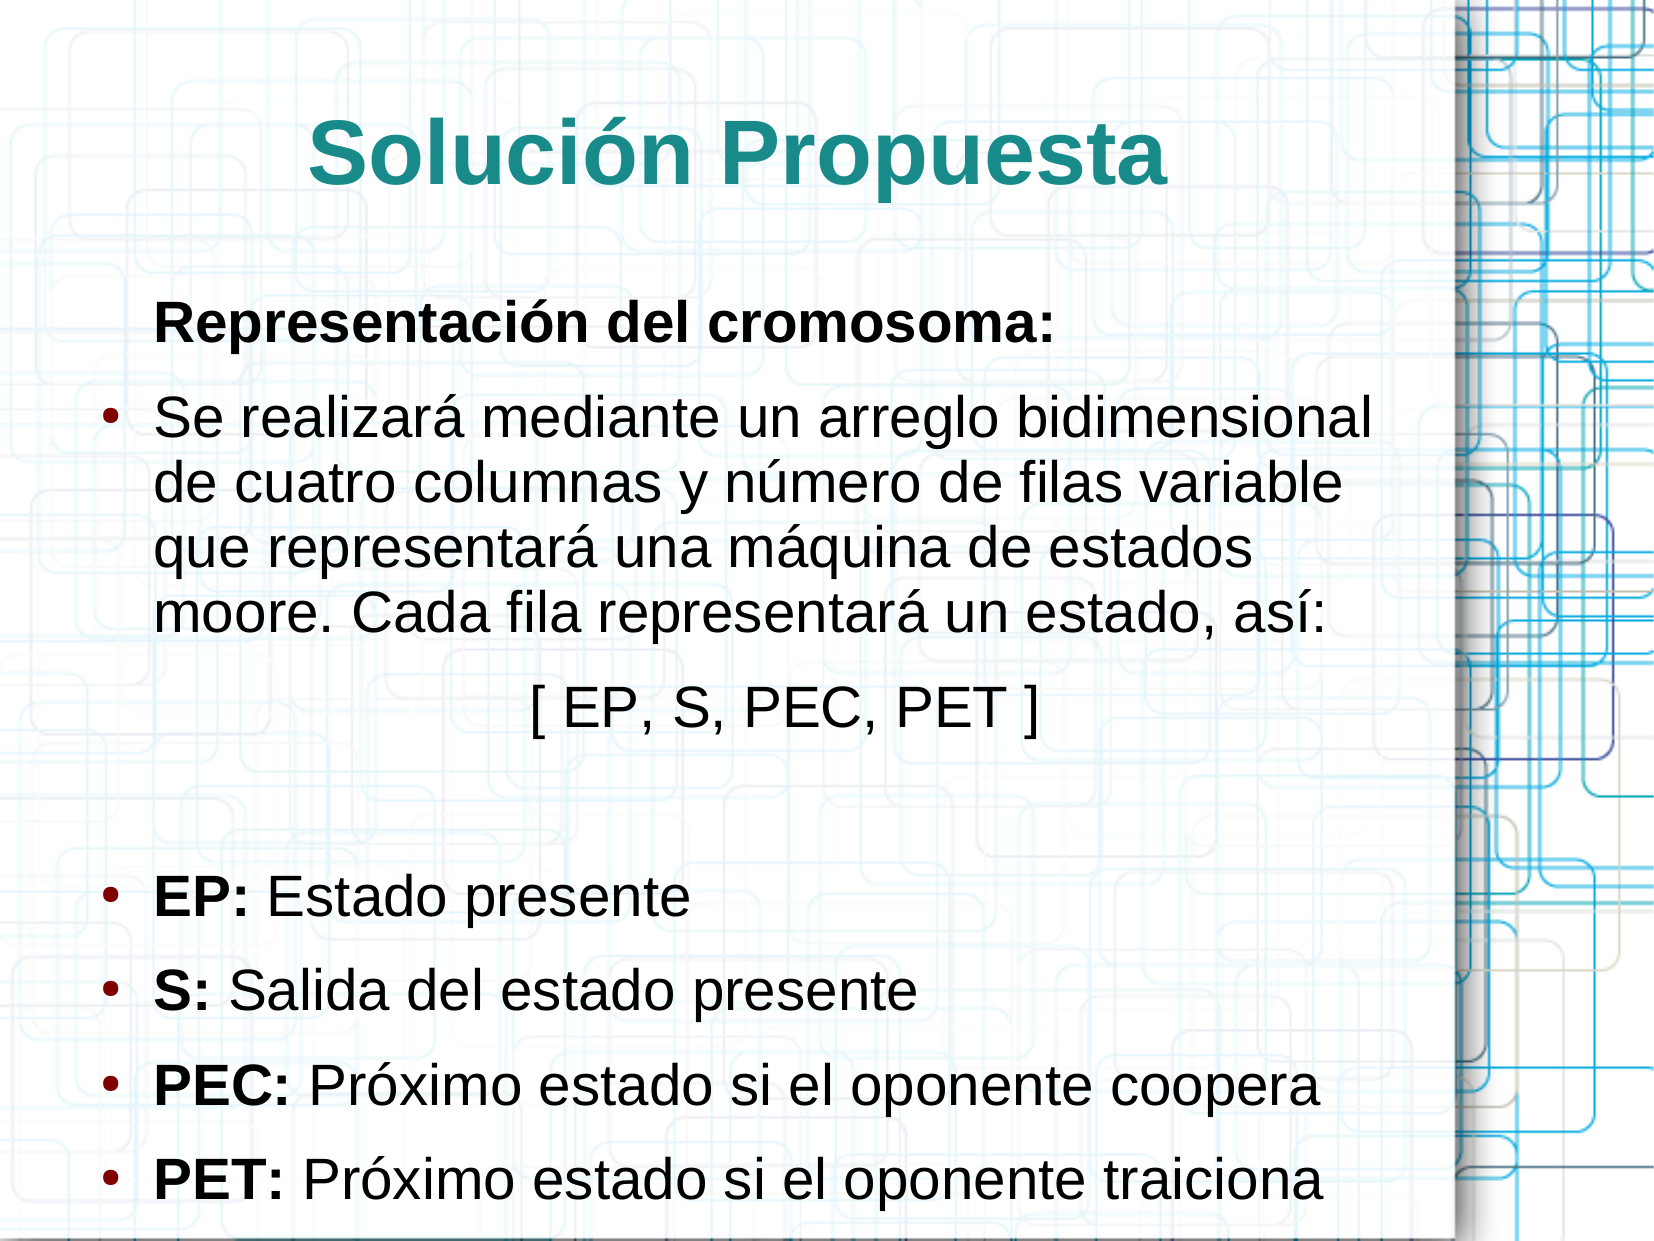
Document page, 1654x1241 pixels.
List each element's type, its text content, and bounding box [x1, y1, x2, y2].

title Solución Propuesta [59, 49, 1418, 257]
picture [0, 0, 1654, 1241]
list Representación del cromosoma: Se realizará mediante un arreglo bidimensional de cuatro columnas y número de filas variable que representará una máquina de estados moore. Cada fila representará un estado, así: [ EP, S, PEC, PET ] EP: Estado presente S: Salida del estado presente PEC: Próximo estado si el oponente coopera PET: Próximo estado si el oponente traiciona [82, 290, 1418, 1241]
